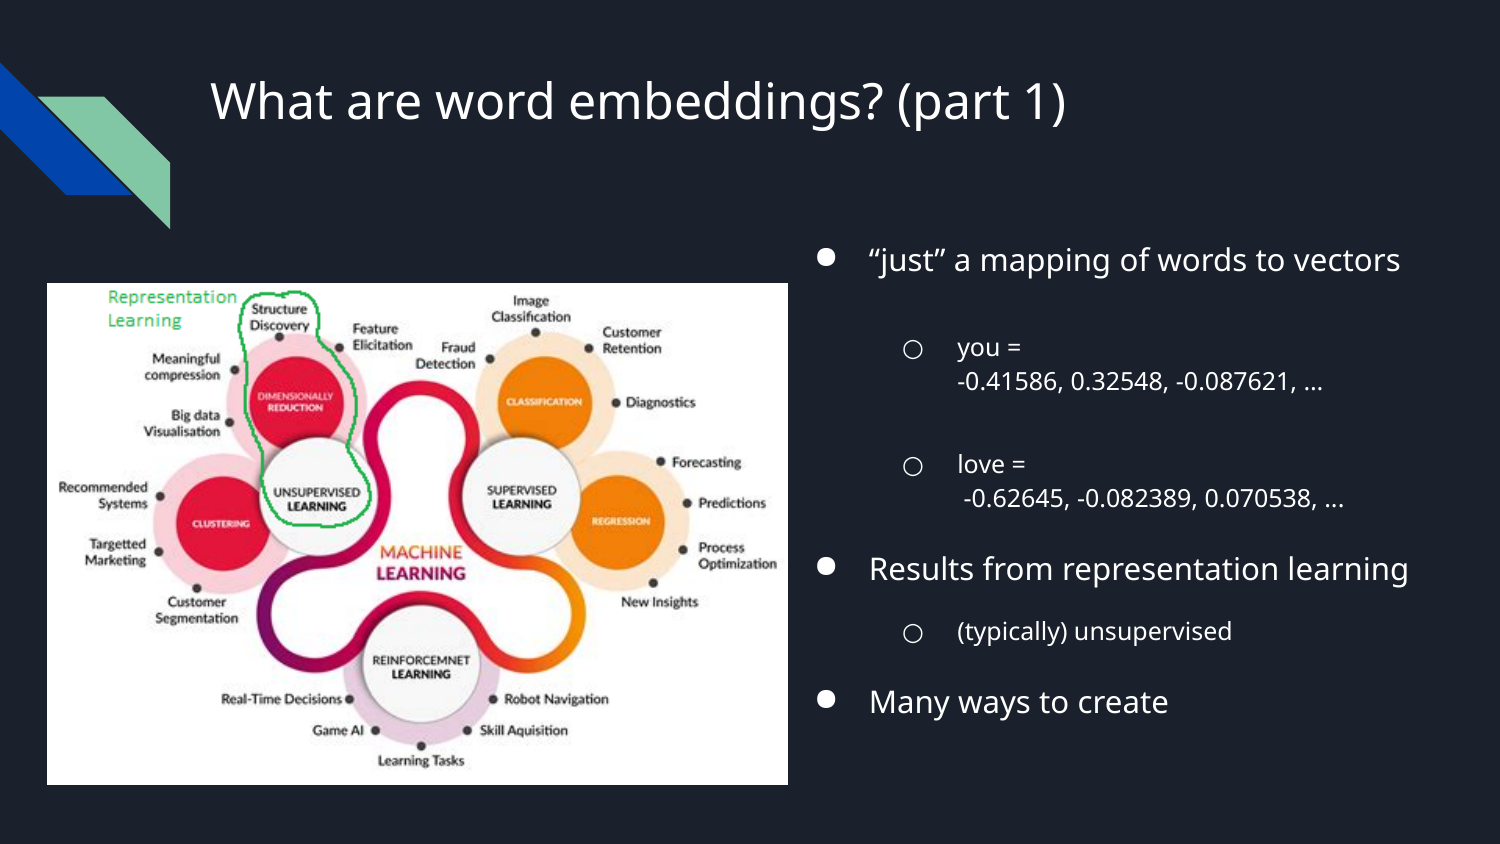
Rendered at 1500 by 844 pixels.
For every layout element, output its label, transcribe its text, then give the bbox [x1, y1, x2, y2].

title What are word embeddings? (part 1) [195, 51, 1351, 188]
list “just” a mapping of words to vectors you = -0.41586, 0.32548, -0.087621, … love = -0.62645, -0.082389, 0.070538, ... Results from representation learning (typically) unsupervised Many ways to create [798, 216, 1471, 760]
picture [47, 283, 788, 785]
